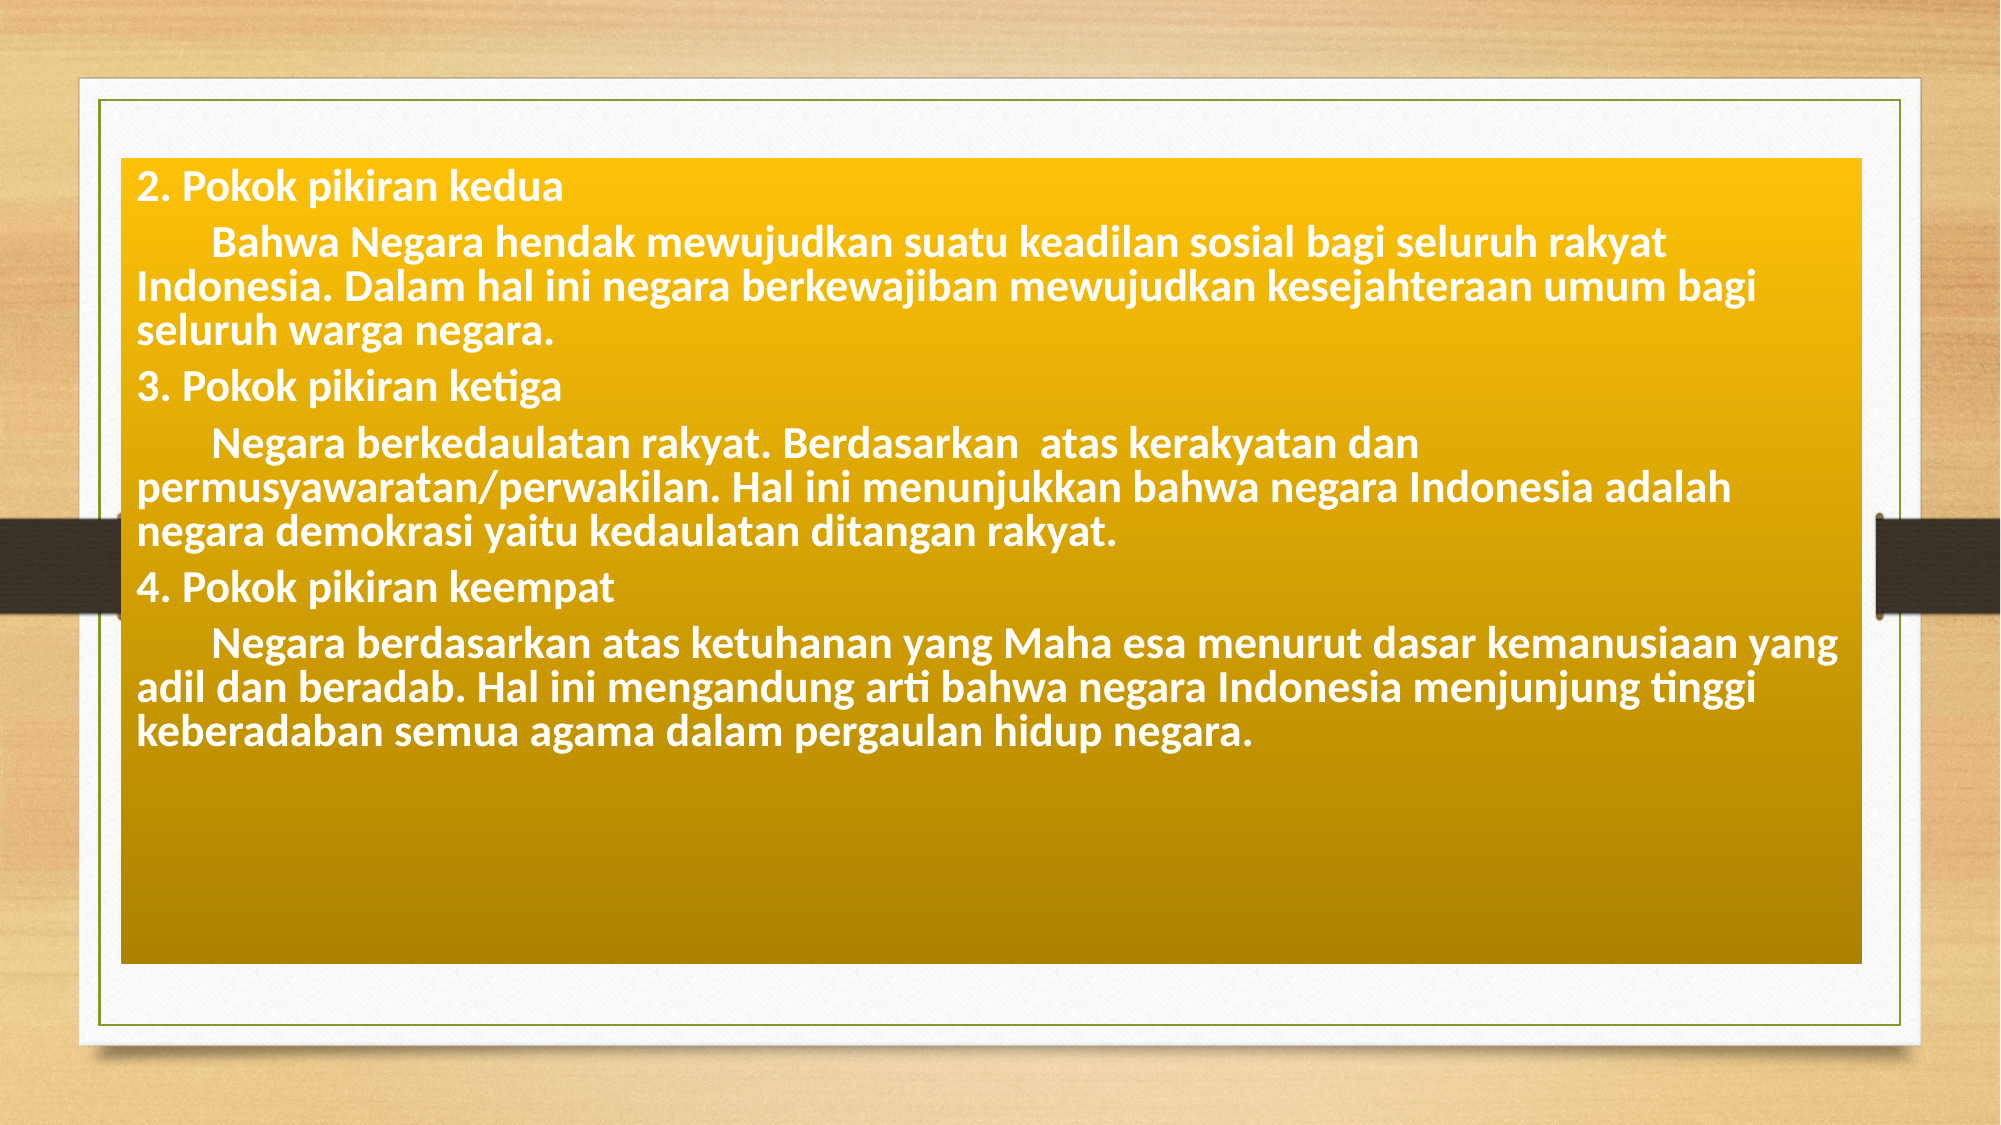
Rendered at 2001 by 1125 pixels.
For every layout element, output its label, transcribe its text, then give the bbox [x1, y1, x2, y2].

list 2. Pokok pikiran kedua Bahwa Negara hendak mewujudkan suatu keadilan sosial bagi seluruh rakyat Indonesia. Dalam hal ini negara berkewajiban mewujudkan kesejahteraan umum bagi seluruh warga negara. 3. Pokok pikiran ketiga Negara berkedaulatan rakyat. Berdasarkan atas kerakyatan dan permusyawaratan/perwakilan. Hal ini menunjukkan bahwa negara Indonesia adalah negara demokrasi yaitu kedaulatan ditangan rakyat. 4. Pokok pikiran keempat Negara berdasarkan atas ketuhanan yang Maha esa menurut dasar kemanusiaan yang adil dan beradab. Hal ini mengandung arti bahwa negara Indonesia menjunjung tinggi keberadaban semua agama dalam pergaulan hidup negara. [121, 158, 1862, 964]
